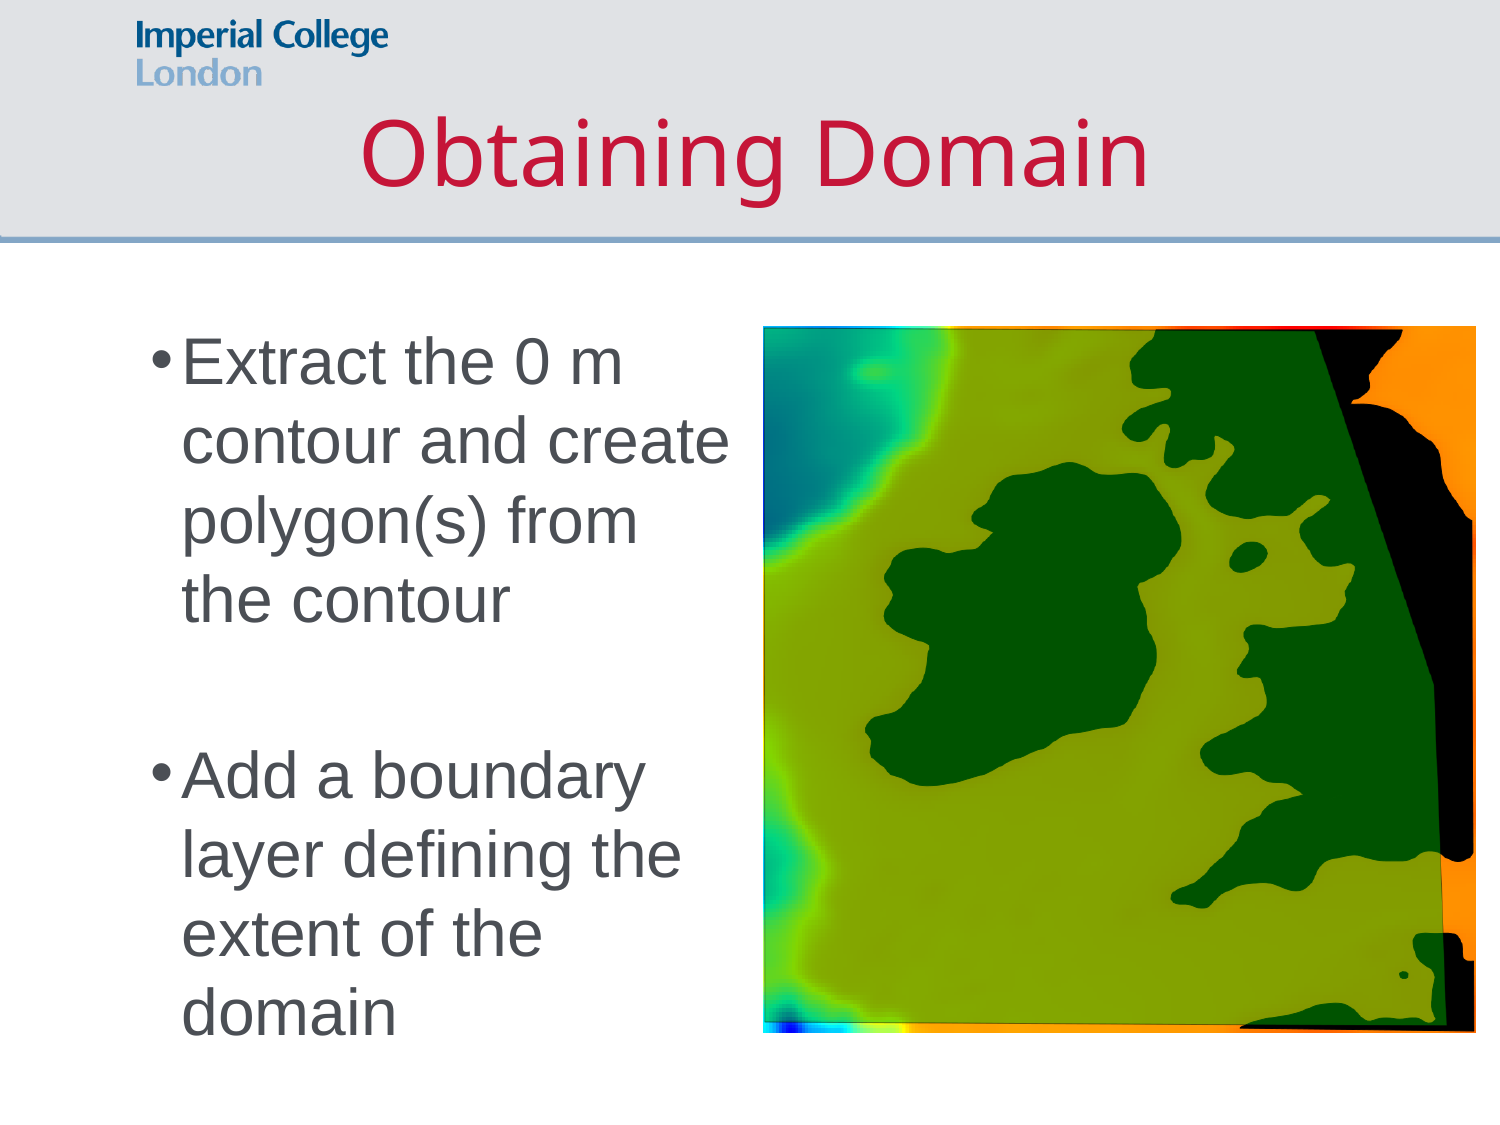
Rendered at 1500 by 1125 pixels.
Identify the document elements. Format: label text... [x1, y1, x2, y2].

picture [761, 324, 1477, 1034]
title Obtaining Domain [137, 94, 1375, 205]
list Extract the 0 m contour and create polygon(s) from the contour Add a boundary layer defining the extent of the domain [88, 318, 742, 1051]
picture [0, 0, 1500, 243]
